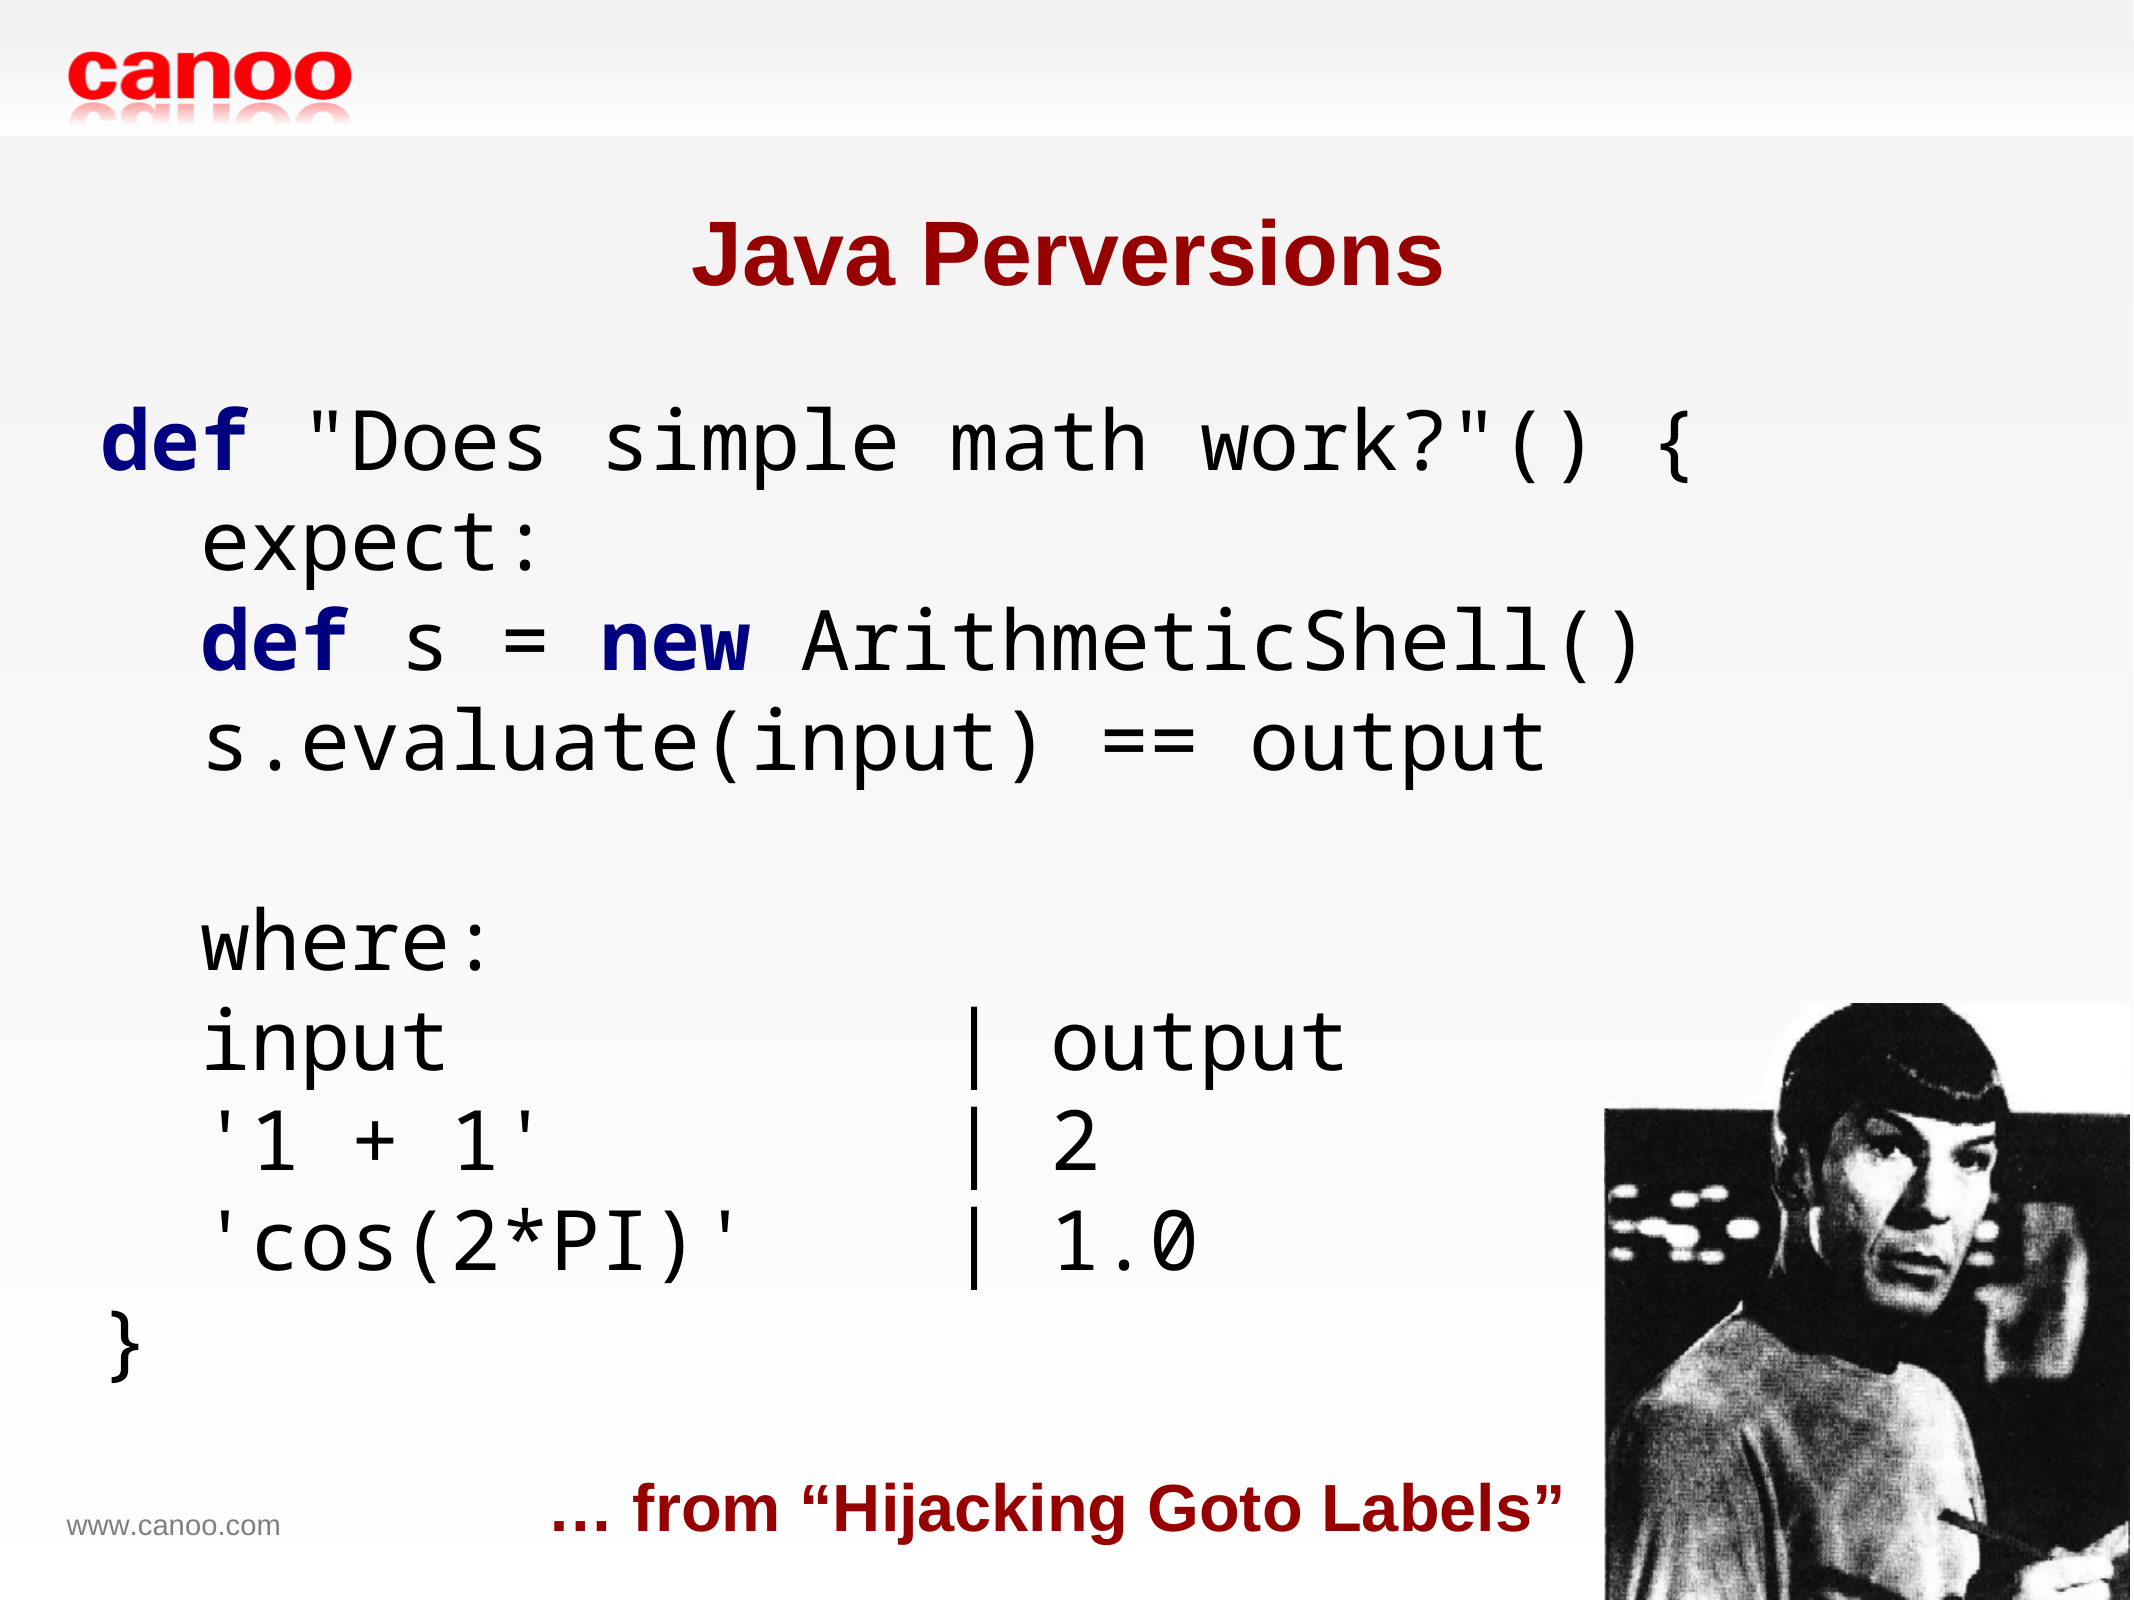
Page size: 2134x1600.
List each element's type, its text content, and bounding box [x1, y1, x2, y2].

title Java Perversions [62, 185, 2075, 313]
picture [65, 48, 353, 154]
title … from “Hijacking Goto Labels” [50, 1450, 1576, 1560]
picture [1604, 1003, 2130, 1600]
subtitle def "Does simple math work?"() { expect: def s = new ArithmeticShell() s.evaluate(input) == output where: input | output '1 + 1' | 2 'cos(2*PI)' | 1.0 } [100, 387, 2012, 1508]
